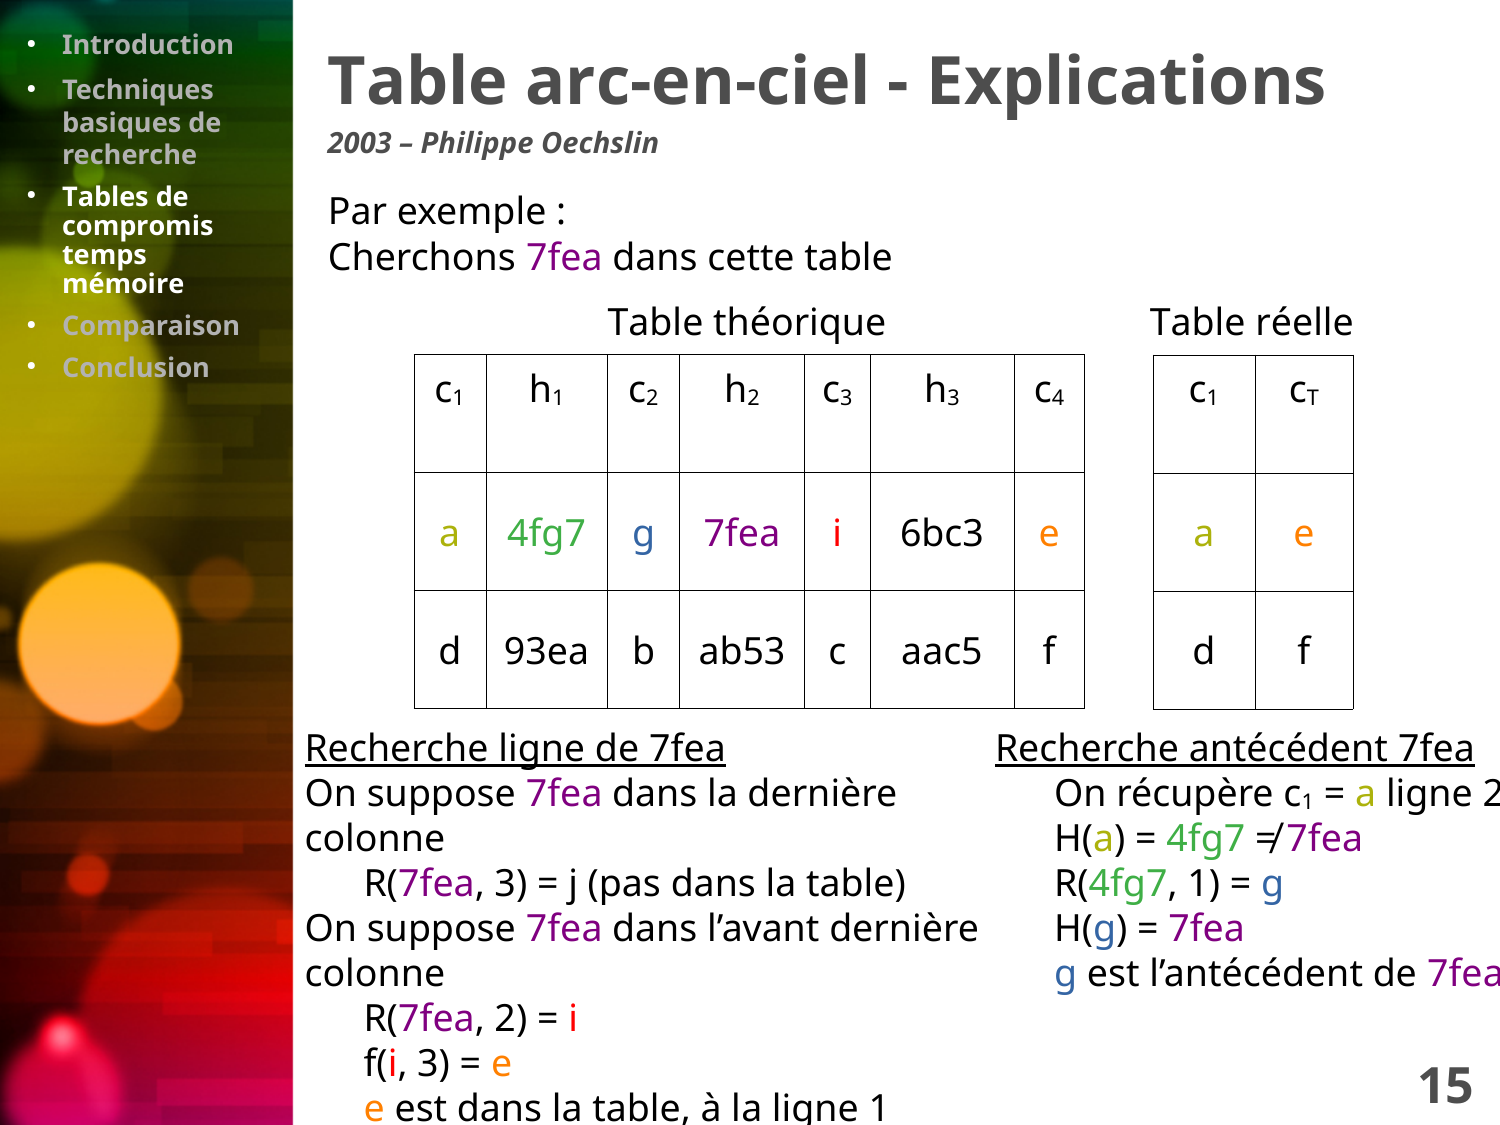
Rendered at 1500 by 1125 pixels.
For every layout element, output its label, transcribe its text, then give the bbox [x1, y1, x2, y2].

table_cell 93ea [487, 591, 607, 708]
text_box Par exemple : Cherchons 7fea dans cette table [313, 180, 1111, 285]
title Table arc-en-ciel - Explications [312, 19, 1471, 138]
table_header c4 [1015, 355, 1084, 472]
table_header h3 [871, 355, 1014, 472]
table_cell i [805, 473, 870, 590]
table_cell g [608, 473, 679, 590]
table_cell f [1256, 592, 1353, 709]
table_header h1 [487, 355, 607, 472]
text_box Recherche ligne de 7fea On suppose 7fea dans la dernière colonne R(7fea, 3) = j (pas dans la table) On suppose 7fea dans l’avant dernière colonne R(7fea, 2) = i f(i, 3) = e e est dans la table, à la ligne 1 [289, 716, 1028, 1125]
table_cell aac5 [871, 591, 1014, 708]
table_cell a [415, 473, 486, 590]
text_box <numéro> [1417, 1054, 1500, 1109]
table_cell 7fea [680, 473, 804, 590]
table_cell e [1015, 473, 1084, 590]
picture [0, 0, 1500, 1125]
table_cell c [805, 591, 870, 708]
table_header c1 [415, 355, 486, 472]
table_cell b [608, 591, 679, 708]
table_cell e [1256, 474, 1353, 591]
table_cell ab53 [680, 591, 804, 708]
text_box 2003 – Philippe Oechslin [312, 117, 709, 168]
picture [1028, 1002, 1500, 1125]
text_box Table théorique [413, 290, 1081, 351]
table_cell a [1154, 474, 1255, 591]
table_cell d [1154, 592, 1255, 709]
table_cell f [1015, 591, 1084, 708]
table_header c1 [1154, 356, 1255, 473]
table_cell d [415, 591, 486, 708]
table_cell 6bc3 [871, 473, 1014, 590]
table_header h2 [680, 355, 804, 472]
table_header cT [1256, 356, 1353, 473]
text_box Recherche antécédent 7fea On récupère c1 = a ligne 2 H(a) = 4fg7 ≠ 7fea R(4fg7, 1) = g H(g) = 7fea g est l’antécédent de 7fea [1028, 716, 1500, 1002]
table_header c2 [608, 355, 679, 472]
text_box Introduction Techniques basiques de recherche Tables de compromis temps mémoire Comparaison Conclusion [11, 23, 284, 373]
text_box Table réelle [1116, 290, 1389, 351]
table_header c3 [805, 355, 870, 472]
table_cell 4fg7 [487, 473, 607, 590]
